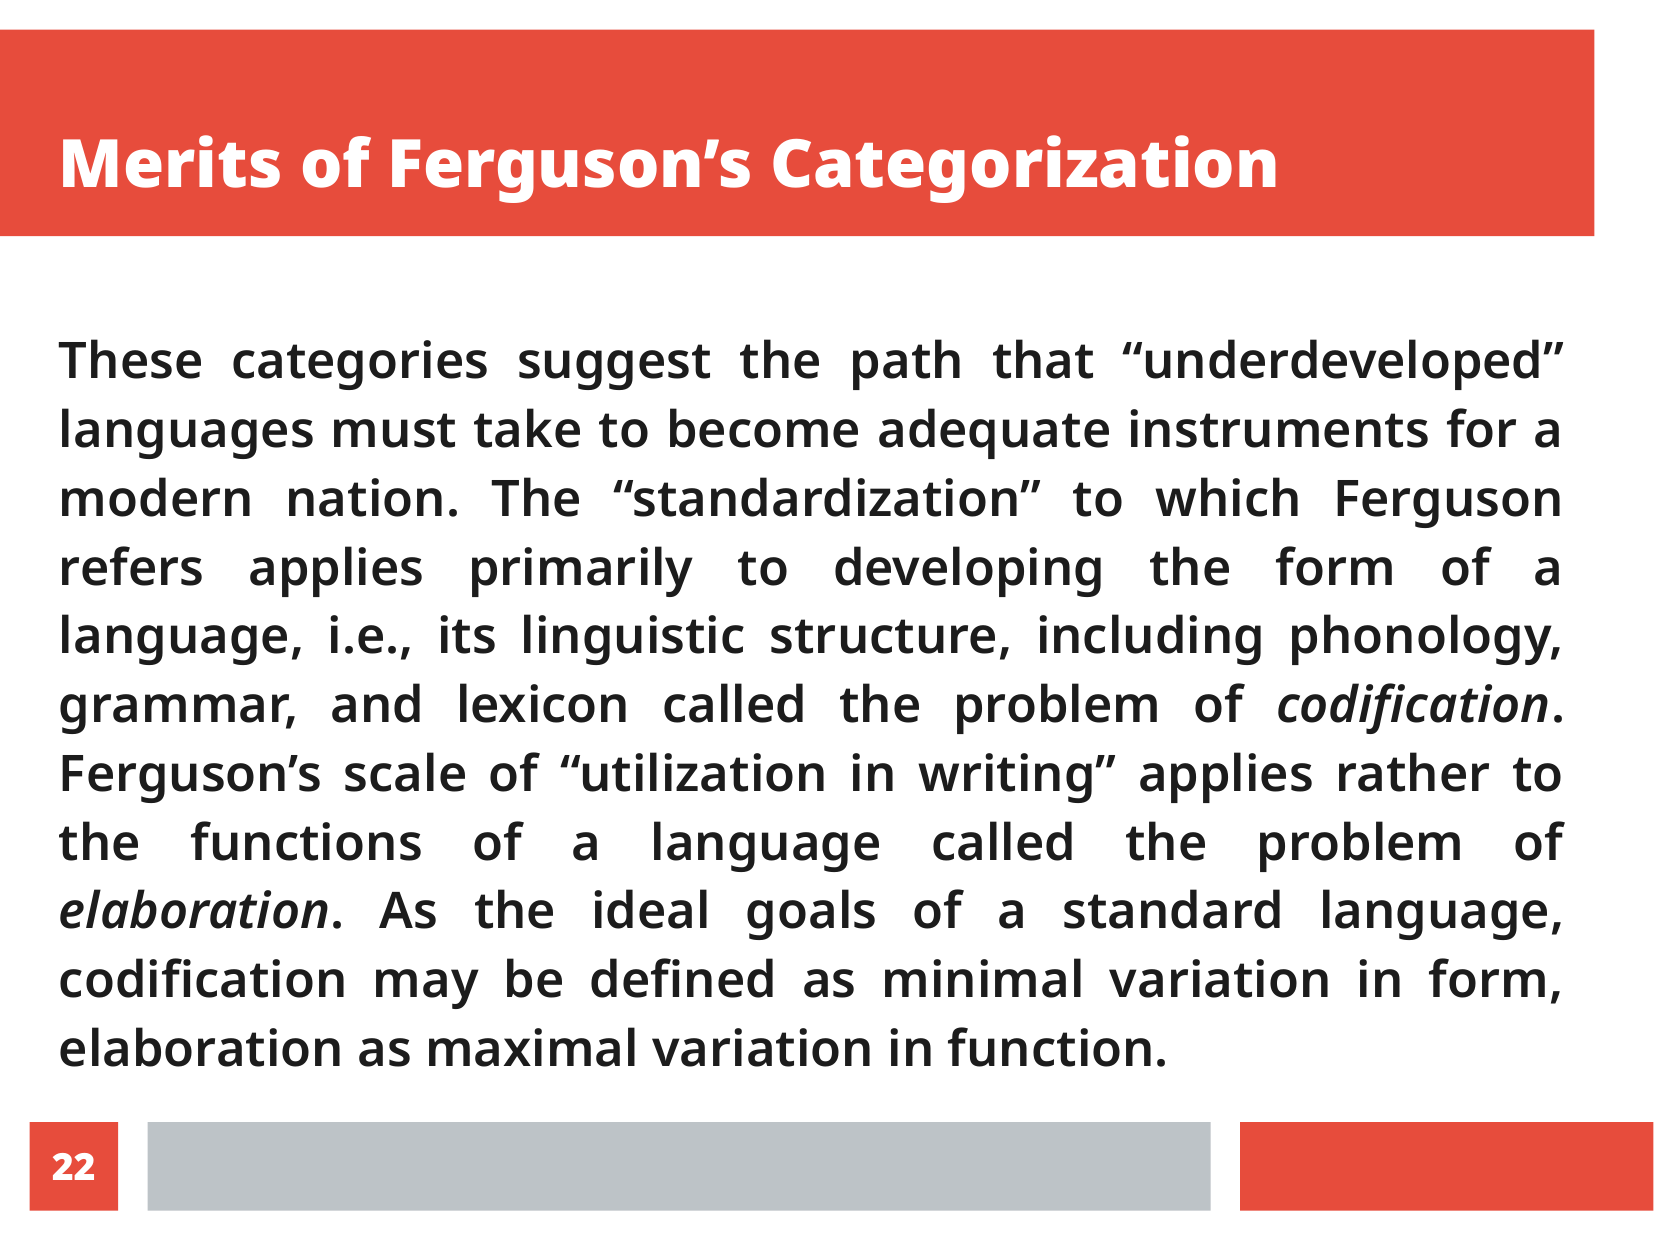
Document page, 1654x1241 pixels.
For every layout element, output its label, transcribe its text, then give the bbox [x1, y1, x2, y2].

list These categories suggest the path that “underdeveloped” languages must take to become adequate instruments for a modern nation. The “standardization” to which Ferguson refers applies primarily to developing the form of a language, i.e., its linguistic structure, including phonology, grammar, and lexicon called the problem of codification. Ferguson’s scale of “utilization in writing” applies rather to the functions of a language called the problem of elaboration. As the ideal goals of a standard language, codification may be defined as minimal variation in form, elaboration as maximal variation in function. [59, 324, 1565, 1093]
title Merits of Ferguson’s Categorization [59, 59, 1595, 207]
